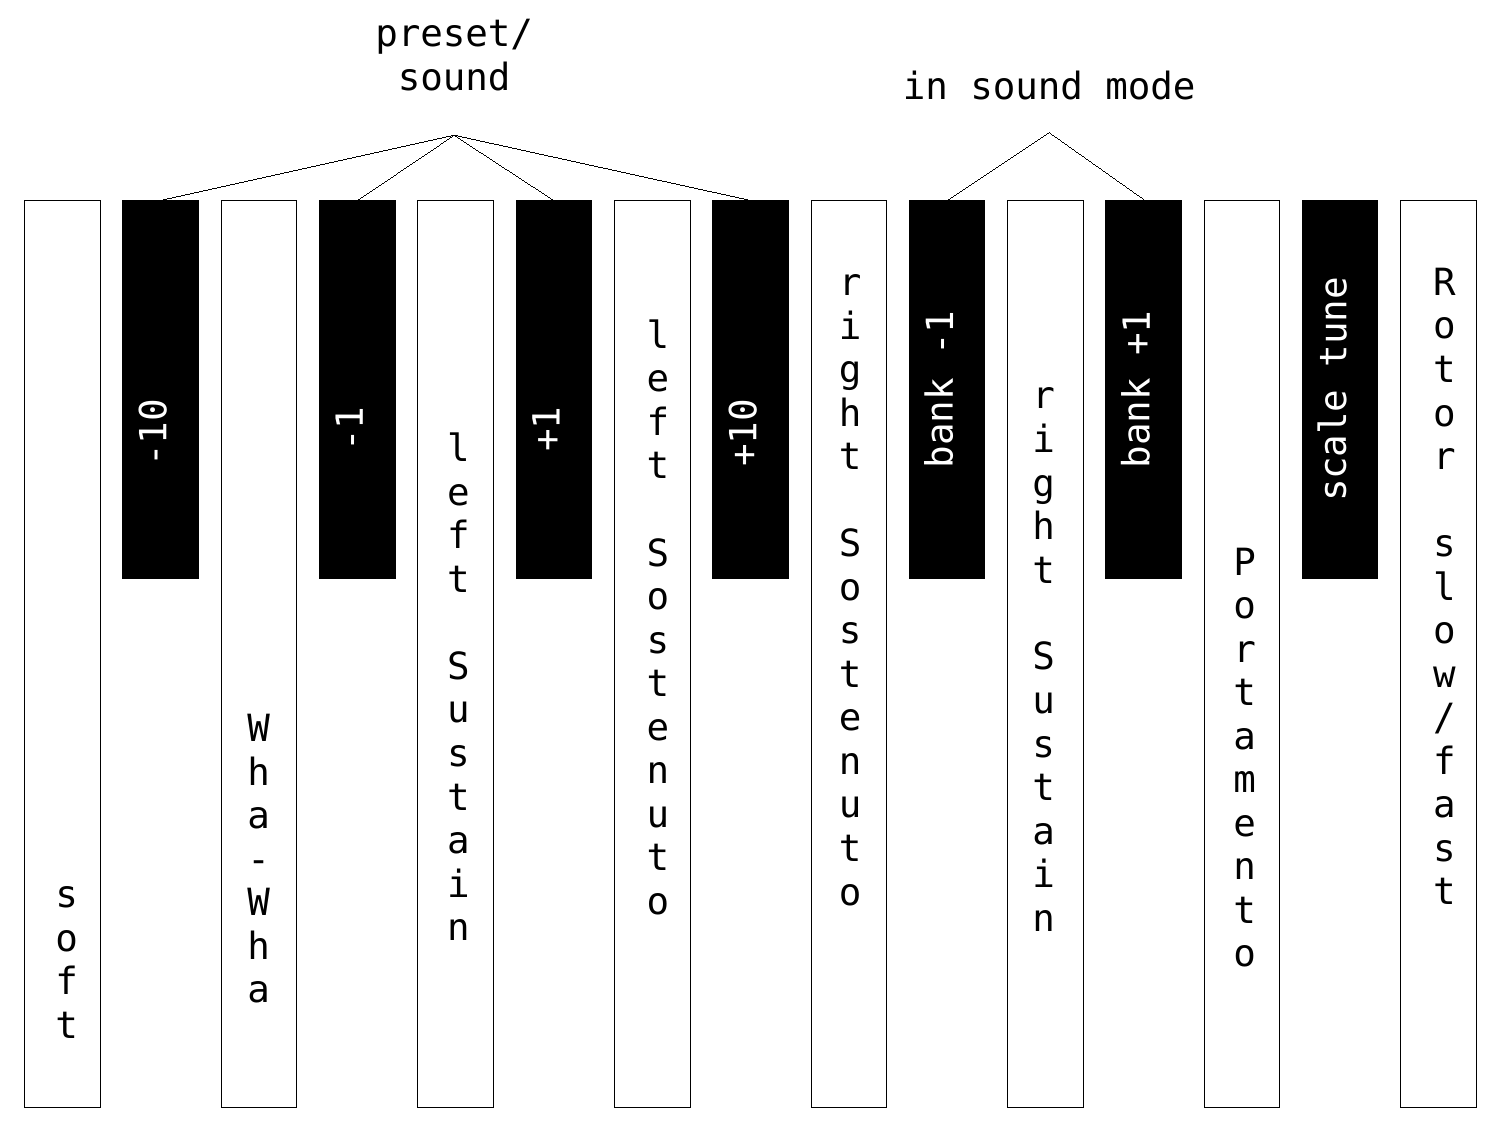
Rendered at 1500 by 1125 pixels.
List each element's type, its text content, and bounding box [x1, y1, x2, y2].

text_box [811, 200, 887, 1108]
text_box Wha-Wha [247, 699, 263, 1109]
text_box +1 [517, 328, 593, 467]
text_box right Sustain [1031, 366, 1048, 1111]
text_box [1204, 200, 1280, 1108]
text_box [614, 200, 691, 1108]
text_box [24, 200, 101, 1108]
text_box bank +1 [1107, 200, 1183, 579]
text_box Rotor slow/fast [1432, 253, 1448, 1109]
text_box preset/sound [342, 4, 567, 136]
text_box [221, 200, 297, 344]
text_box [516, 200, 592, 579]
text_box [1007, 200, 1084, 1108]
text_box Portamento [1233, 533, 1249, 1110]
text_box +10 [714, 343, 790, 482]
text_box right Sostenuto [838, 253, 854, 1109]
text_box [1400, 200, 1477, 1108]
text_box [221, 482, 297, 1108]
text_box [122, 200, 199, 579]
text_box bank -1 [910, 200, 987, 579]
text_box [319, 200, 396, 579]
text_box in sound mode [833, 57, 1265, 133]
text_box [712, 200, 789, 579]
text_box -1 [320, 328, 396, 467]
text_box soft [54, 865, 71, 1108]
text_box left Sustain [446, 419, 462, 1108]
text_box [417, 200, 494, 1108]
text_box -10 [124, 343, 311, 482]
text_box left Sostenuto [646, 306, 662, 1106]
text_box scale tune [1303, 200, 1387, 579]
